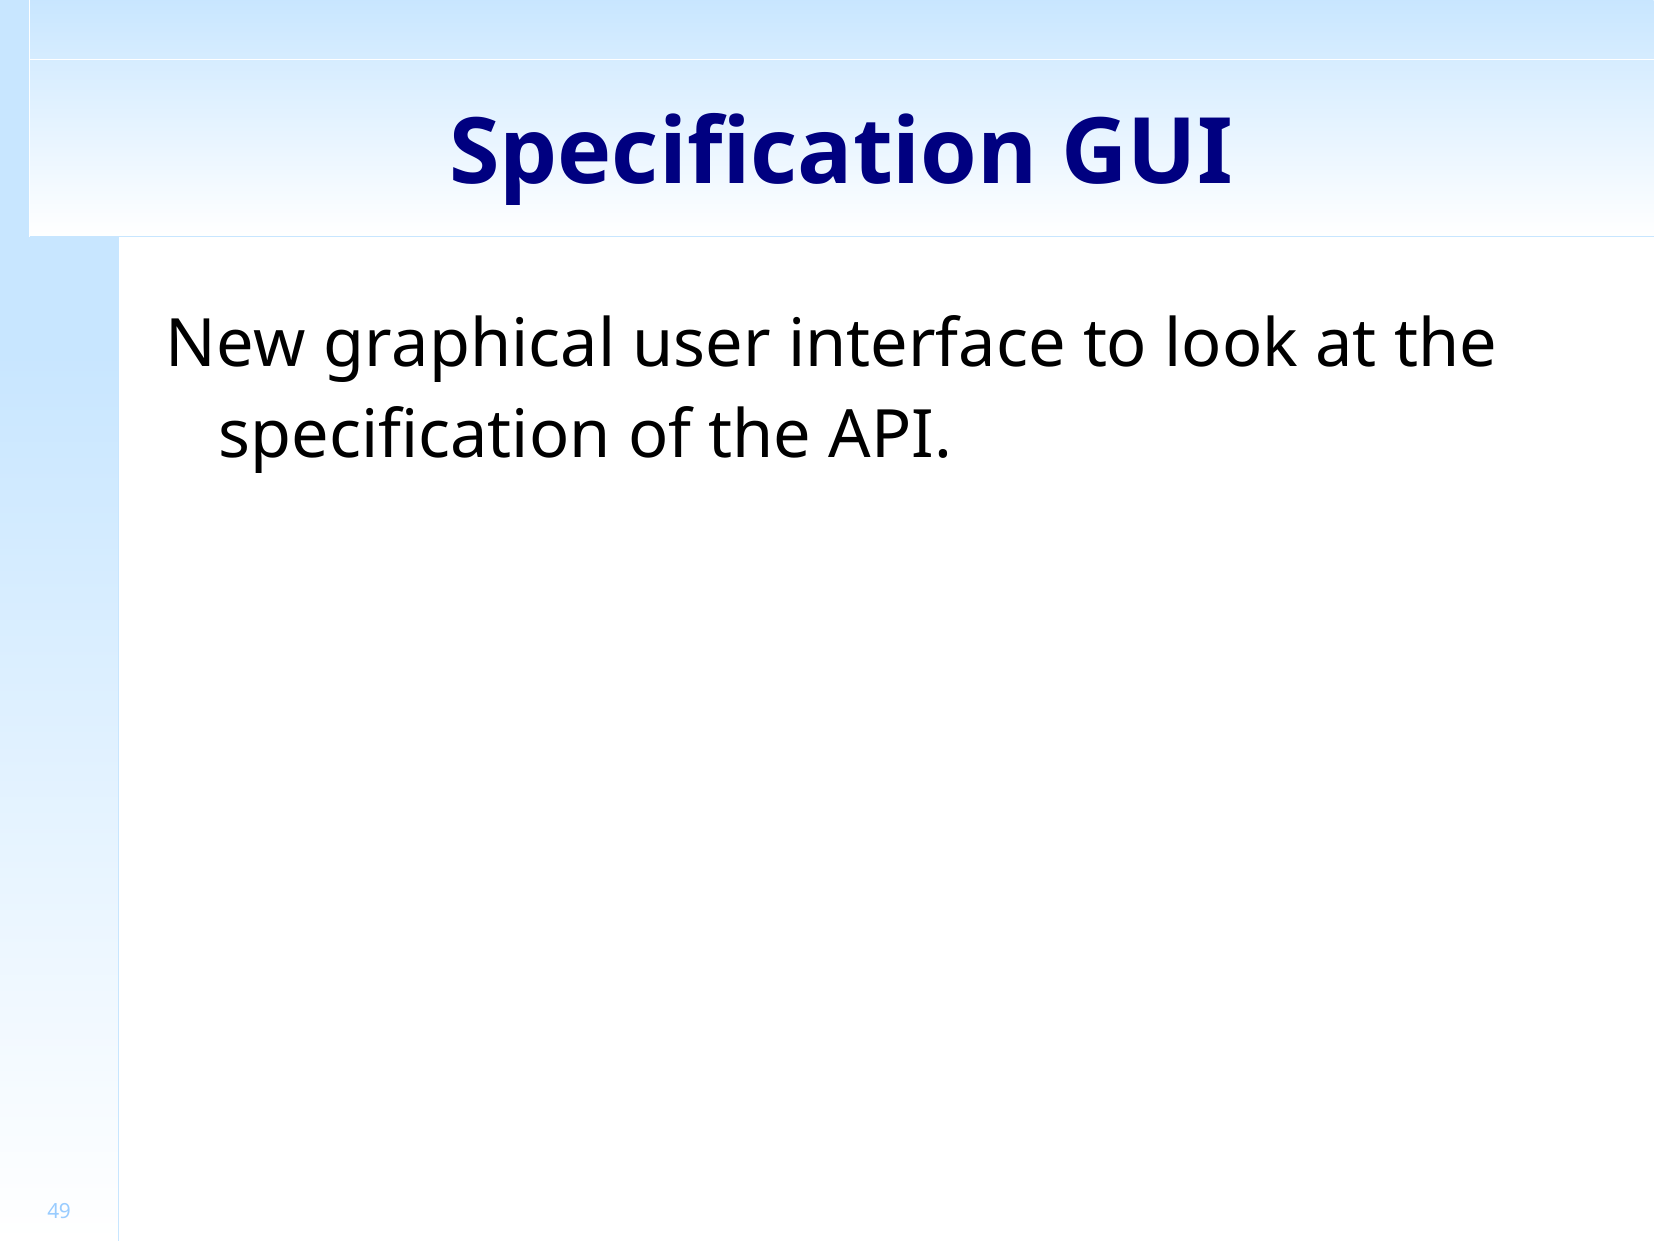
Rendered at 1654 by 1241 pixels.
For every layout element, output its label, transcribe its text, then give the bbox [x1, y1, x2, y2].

title Specification GUI [29, 59, 1654, 237]
list New graphical user interface to look at the specification of the API. [147, 295, 1625, 1182]
